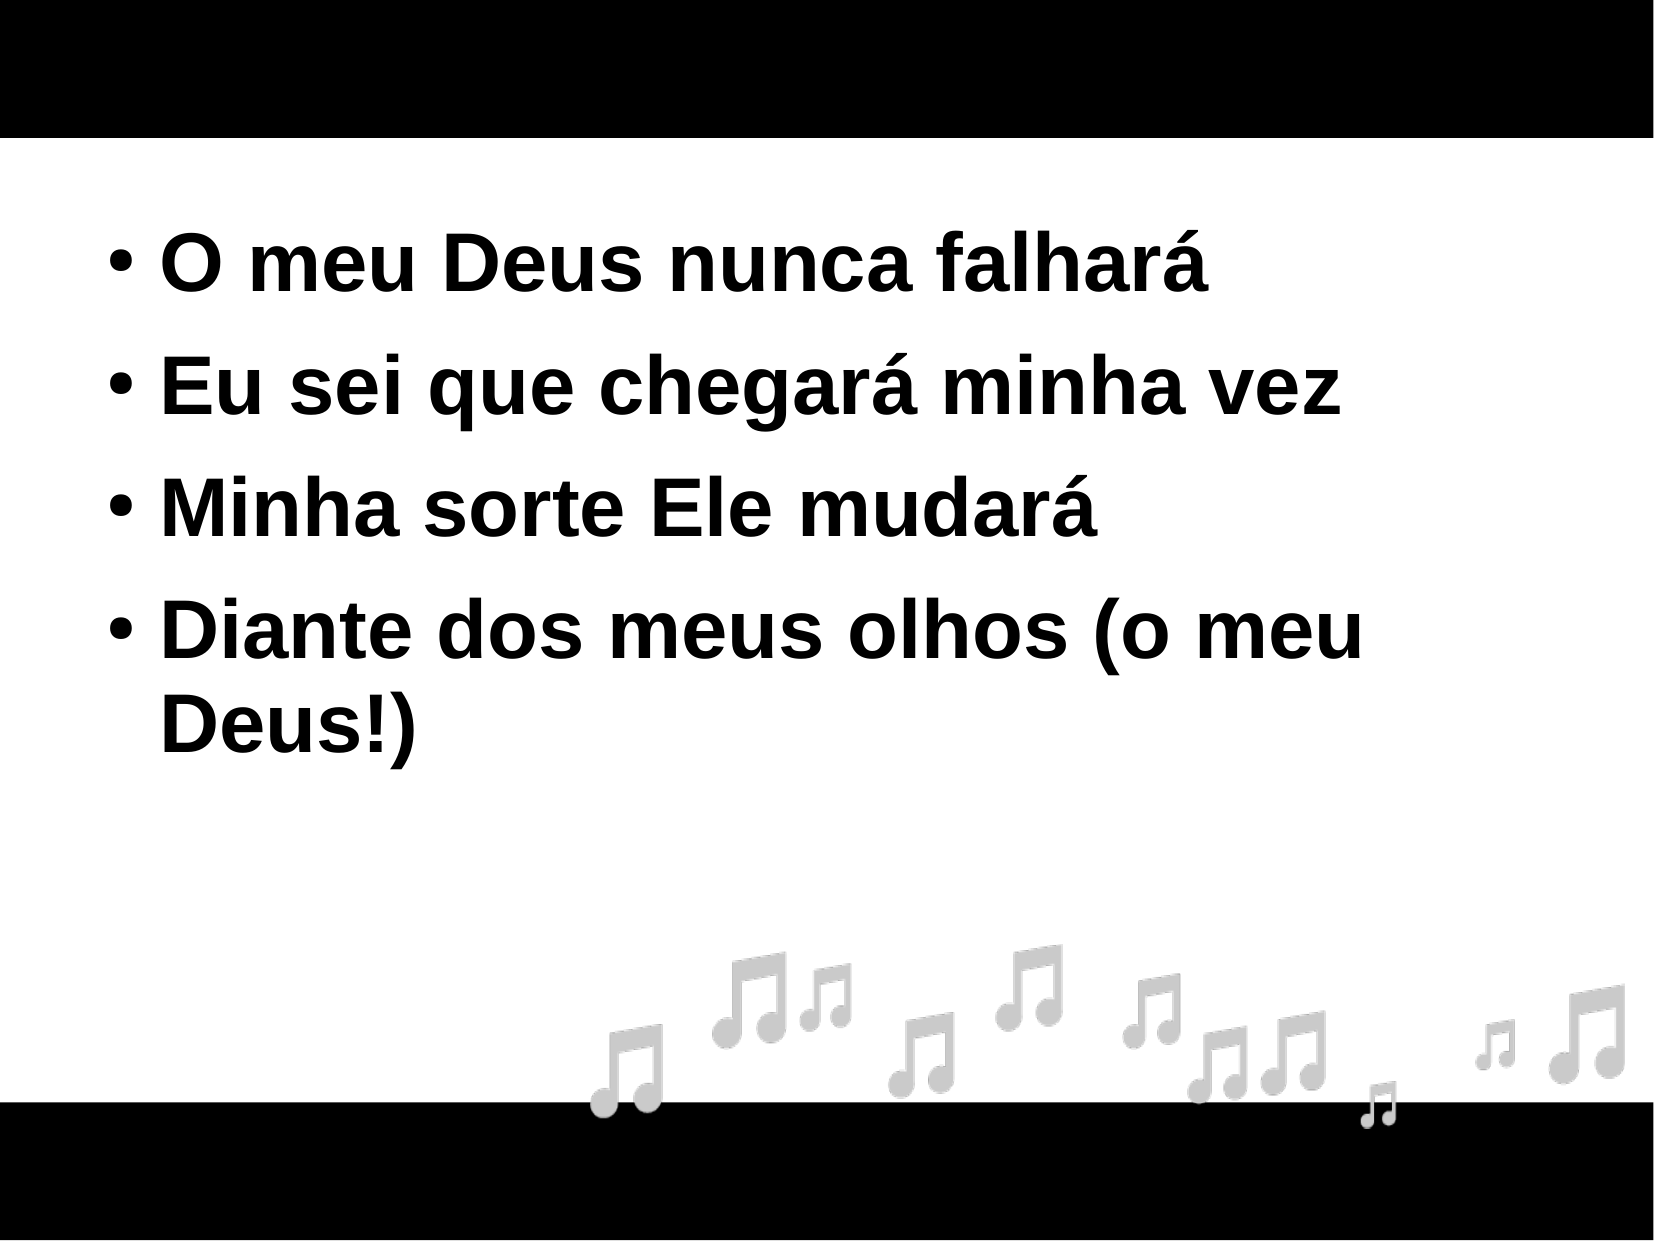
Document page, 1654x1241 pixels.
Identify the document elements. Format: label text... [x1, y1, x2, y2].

list O meu Deus nunca falhará Eu sei que chegará minha vez Minha sorte Ele mudará Diante dos meus olhos (o meu Deus!) [88, 216, 1625, 1004]
